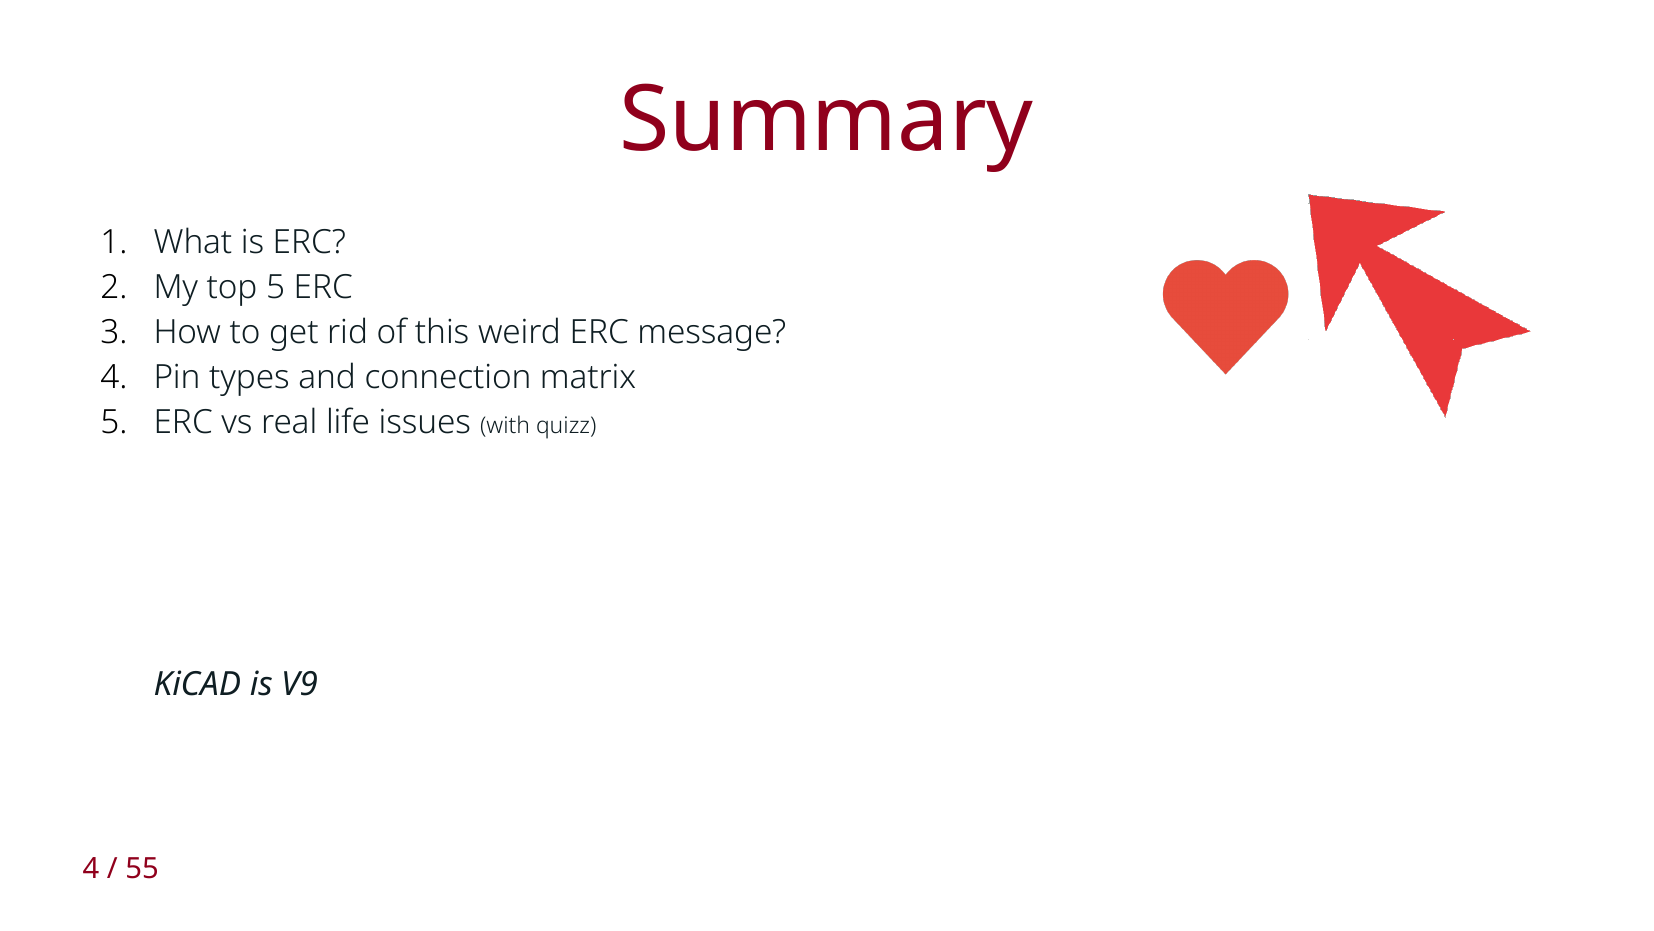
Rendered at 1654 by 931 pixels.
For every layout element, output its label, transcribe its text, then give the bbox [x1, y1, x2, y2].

picture [1157, 186, 1540, 424]
title Summary [82, 37, 1571, 193]
list What is ERC? My top 5 ERC How to get rid of this weird ERC message? Pin types and connection matrix ERC vs real life issues (with quizz) [82, 217, 1571, 659]
list KiCAD is V9 [82, 659, 1571, 758]
